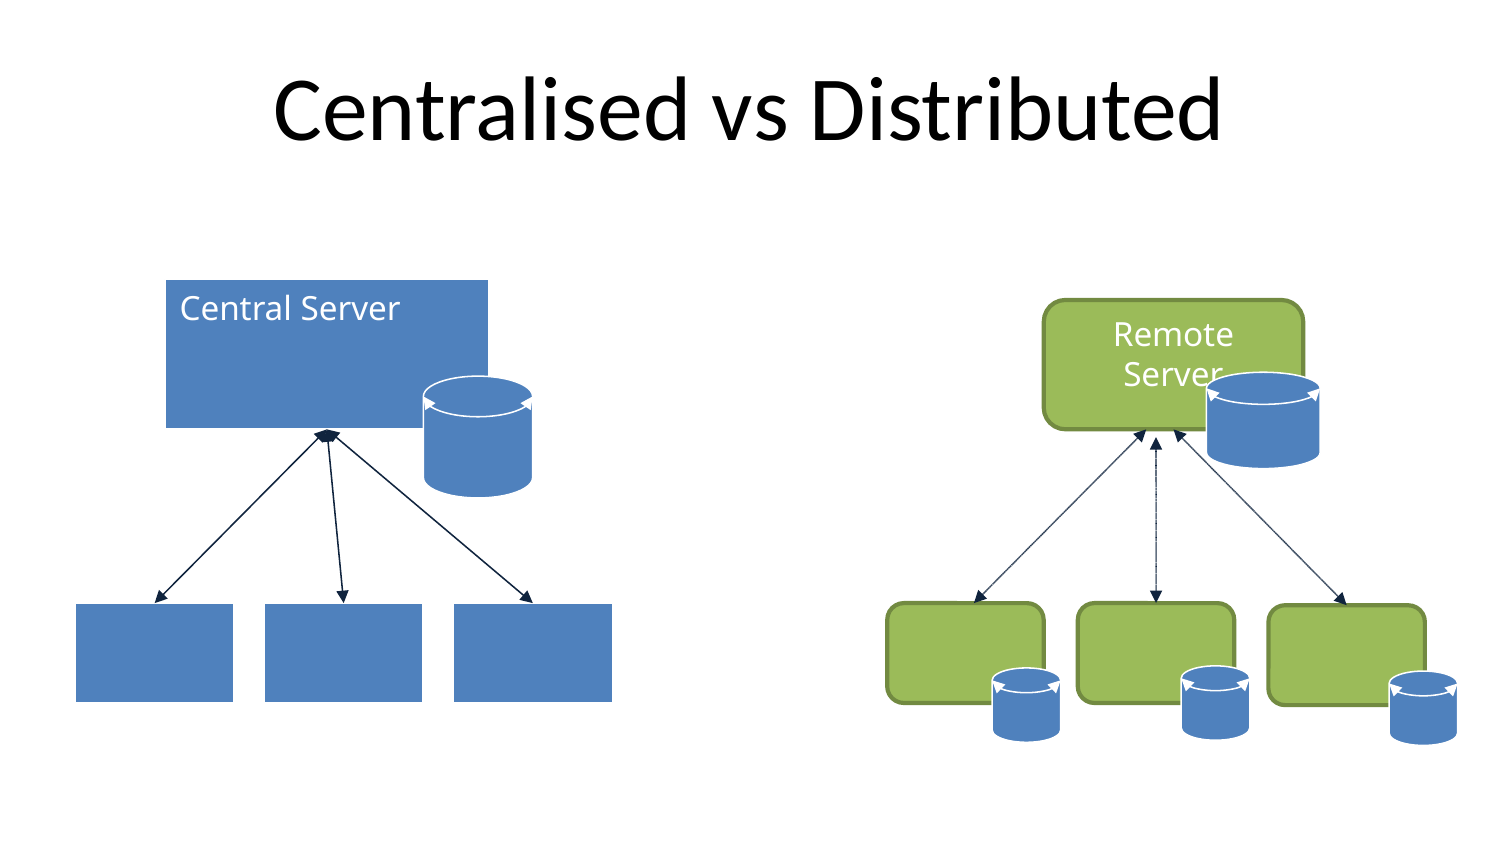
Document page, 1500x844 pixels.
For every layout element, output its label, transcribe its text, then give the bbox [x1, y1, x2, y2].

text_box [75, 603, 235, 703]
text_box [453, 603, 613, 703]
text_box [423, 376, 533, 498]
text_box [1077, 603, 1250, 741]
text_box [887, 603, 1061, 743]
text_box Remote Server [1043, 299, 1304, 430]
text_box Centralised vs Distributed [75, 33, 1425, 175]
text_box [1268, 605, 1458, 746]
text_box Central Server [164, 279, 489, 430]
text_box [264, 603, 424, 703]
text_box [1206, 372, 1321, 469]
